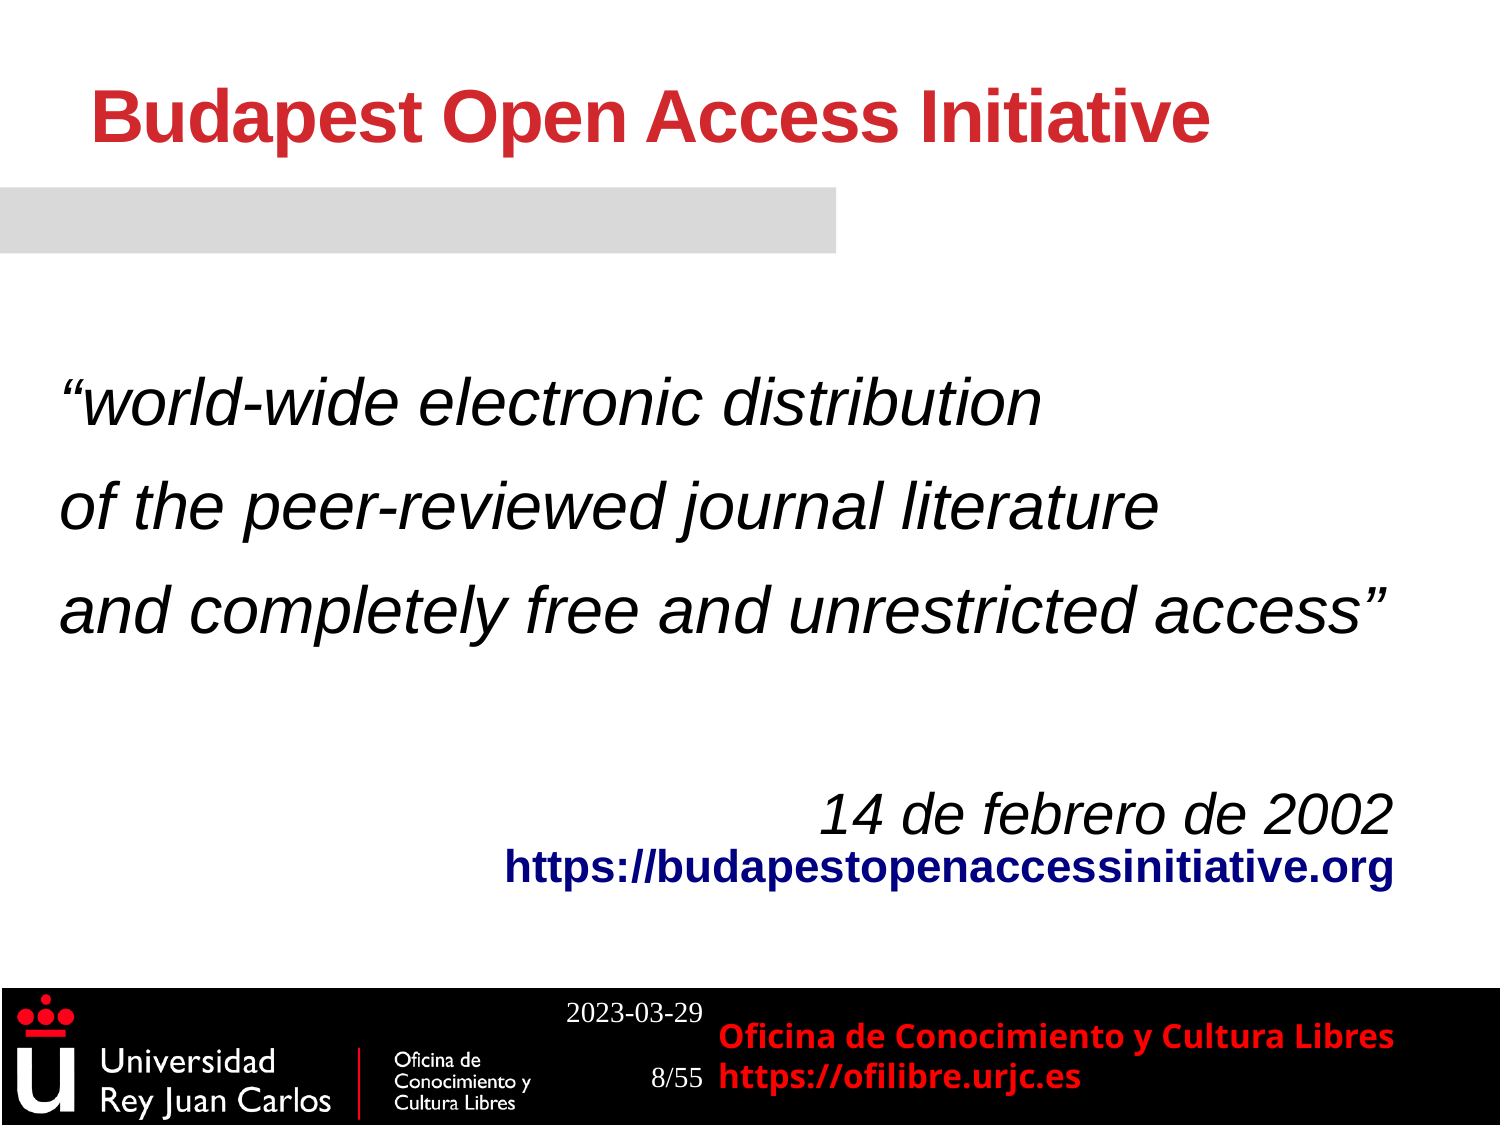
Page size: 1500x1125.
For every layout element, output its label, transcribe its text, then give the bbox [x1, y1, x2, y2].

text_box https://budapestopenaccessinitiative.org [489, 833, 1413, 909]
picture [17, 994, 531, 1120]
text_box Budapest Open Access Initiative [0, 24, 1326, 172]
text_box “world-wide electronic distribution of the peer-reviewed journal literature and completely free and unrestricted access” 14 de febrero de 2002 [45, 357, 1411, 855]
title [75, 7, 1425, 196]
